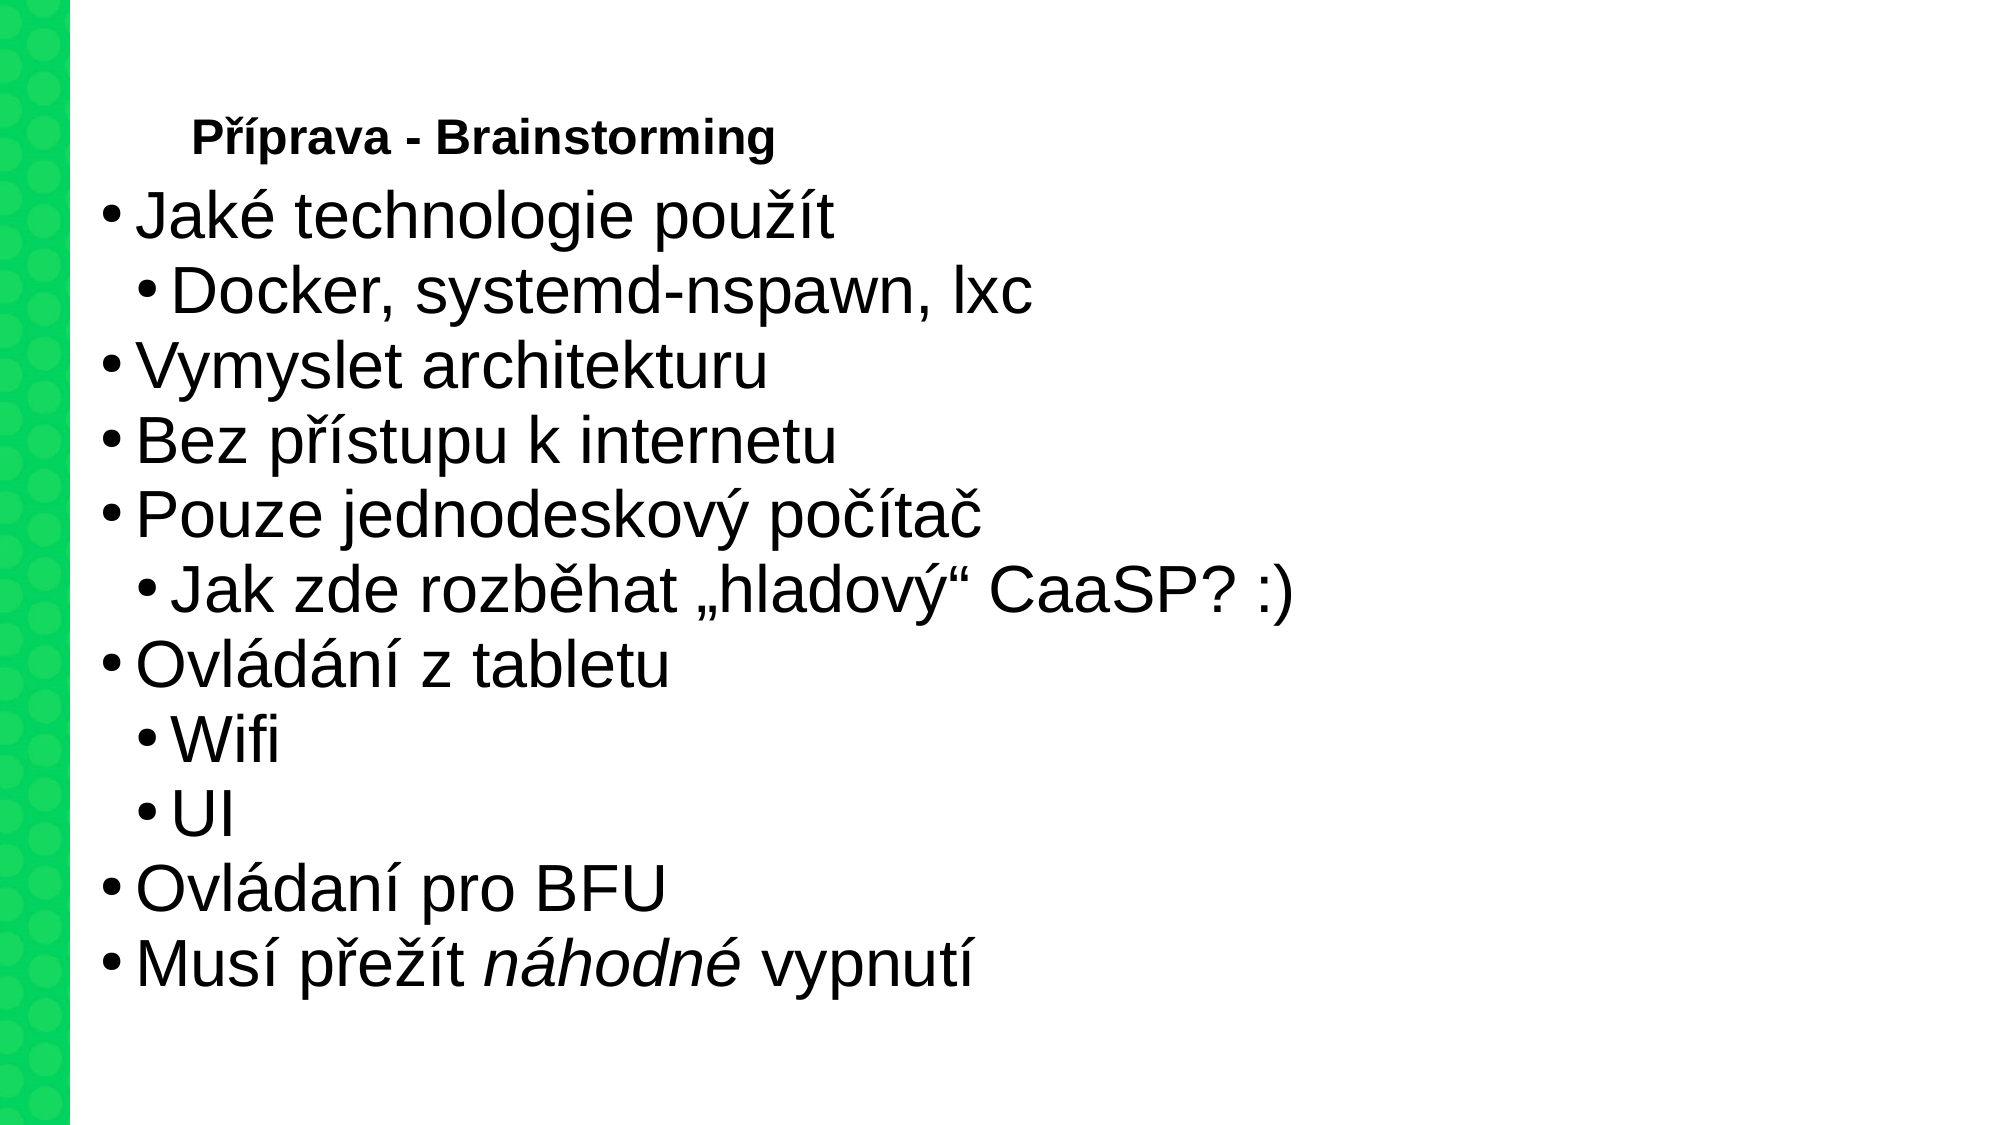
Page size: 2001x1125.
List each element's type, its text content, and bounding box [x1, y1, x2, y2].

picture [0, 0, 81, 1125]
title Příprava - Brainstorming [191, 90, 1863, 178]
subtitle Jaké technologie použít Docker, systemd-nspawn, lxc Vymyslet architekturu Bez přístupu k internetu Pouze jednodeskový počítač Jak zde rozběhat „hladový“ CaaSP? :) Ovládání z tabletu Wifi UI Ovládaní pro BFU Musí přežít náhodné vypnutí [99, 178, 1900, 1001]
